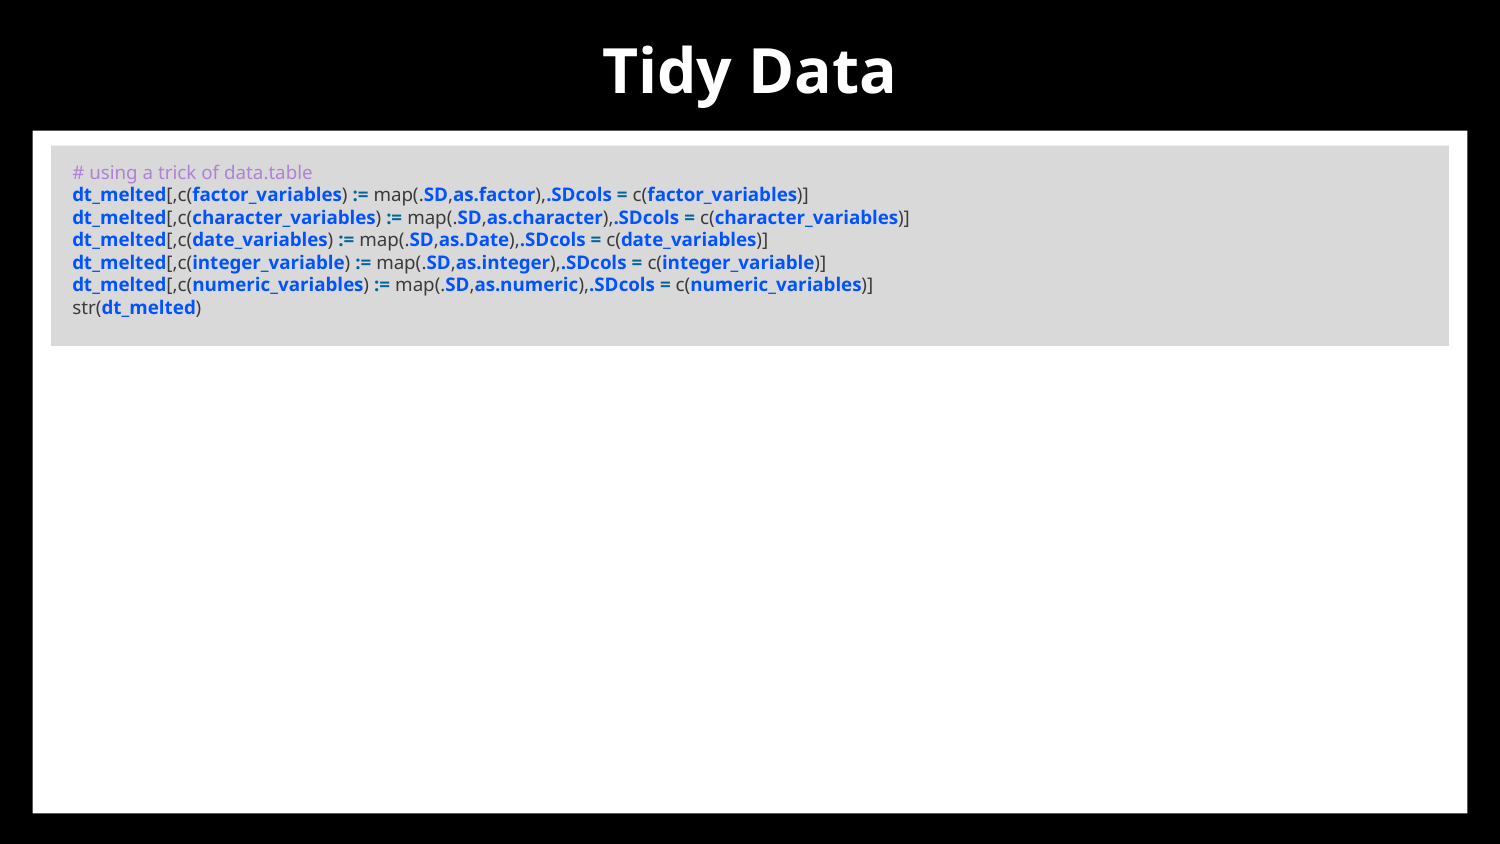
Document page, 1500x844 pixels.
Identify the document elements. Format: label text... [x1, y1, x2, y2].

text_box # using a trick of data.table dt_melted[,c(factor_variables) := map(.SD,as.factor),.SDcols = c(factor_variables)] dt_melted[,c(character_variables) := map(.SD,as.character),.SDcols = c(character_variables)] dt_melted[,c(date_variables) := map(.SD,as.Date),.SDcols = c(date_variables)] dt_melted[,c(integer_variable) := map(.SD,as.integer),.SDcols = c(integer_variable)] dt_melted[,c(numeric_variables) := map(.SD,as.numeric),.SDcols = c(numeric_variables)] str(dt_melted) [51, 145, 1449, 346]
text_box Tidy Data [32, 21, 1468, 116]
